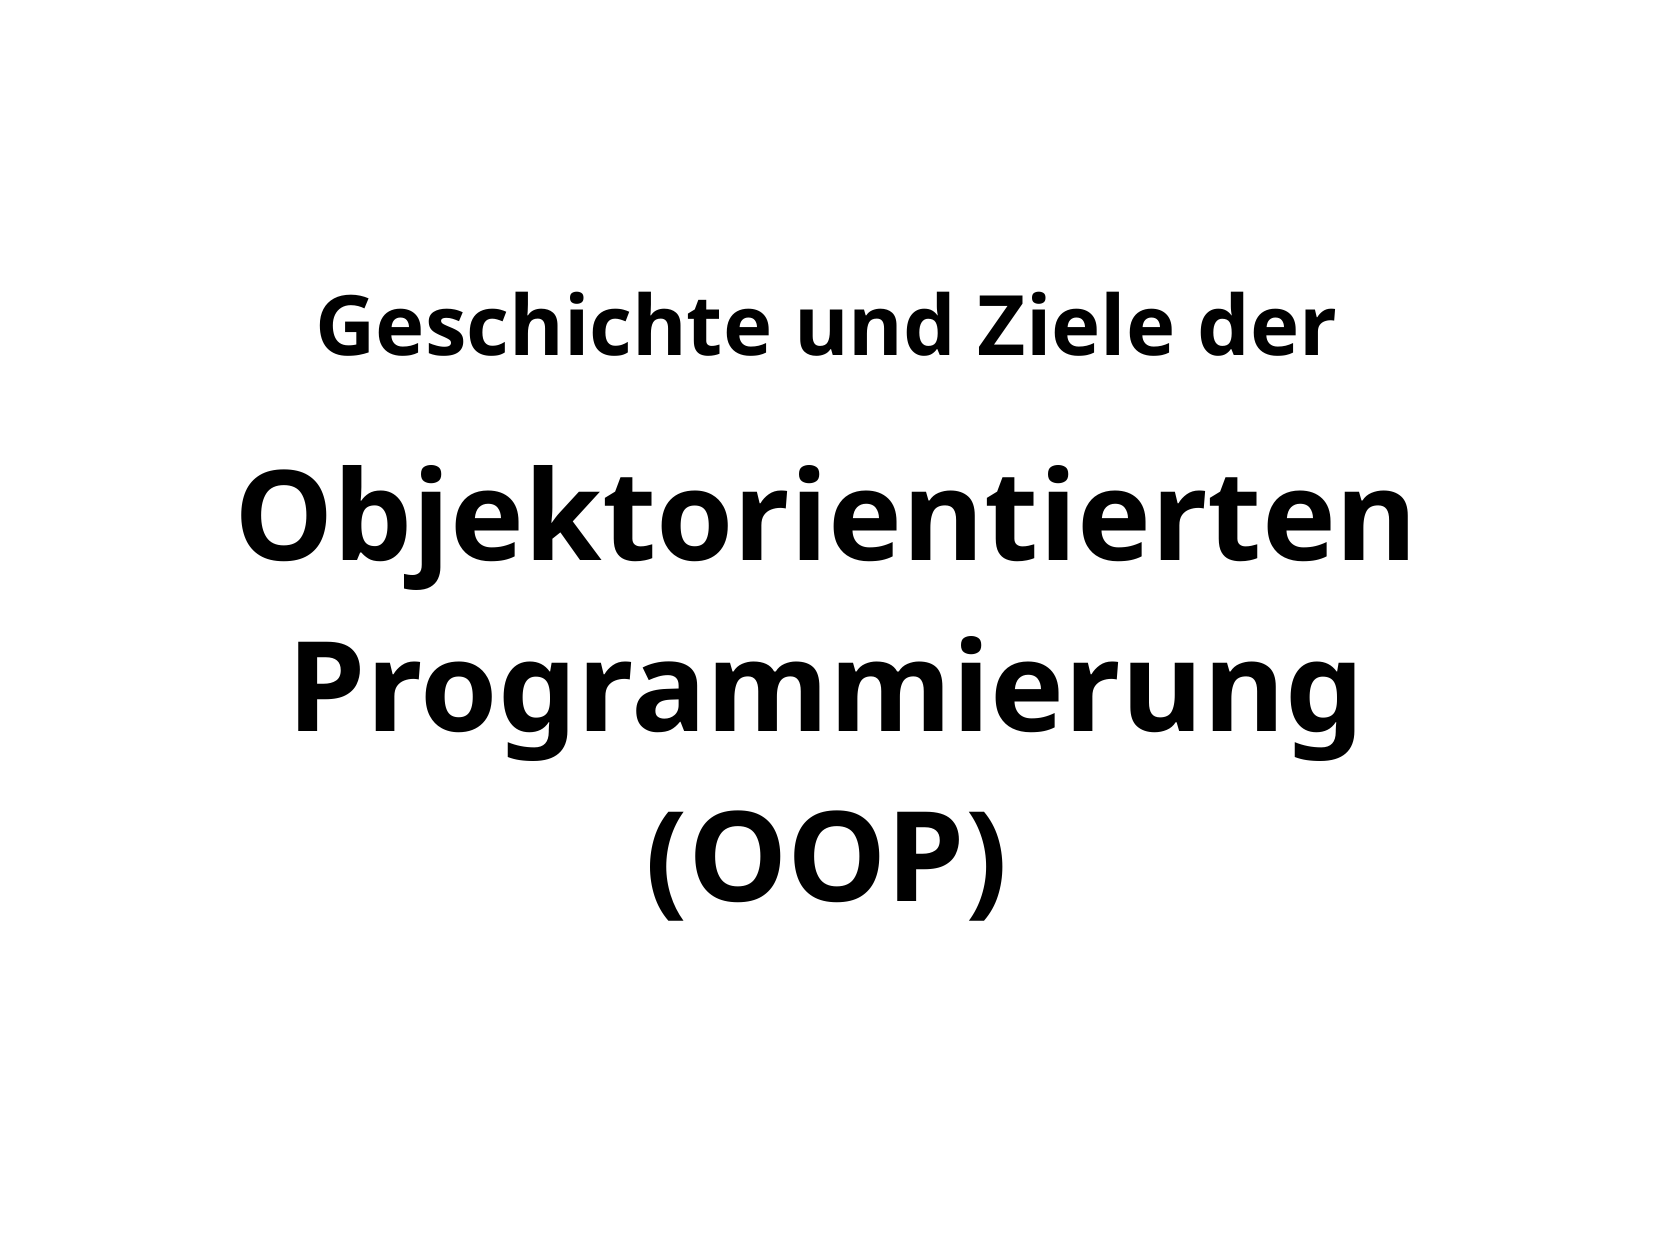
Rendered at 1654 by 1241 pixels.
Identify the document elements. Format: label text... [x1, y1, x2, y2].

subtitle Geschichte und Ziele der Objektorientierten Programmierung (OOP) [23, 82, 1630, 1123]
